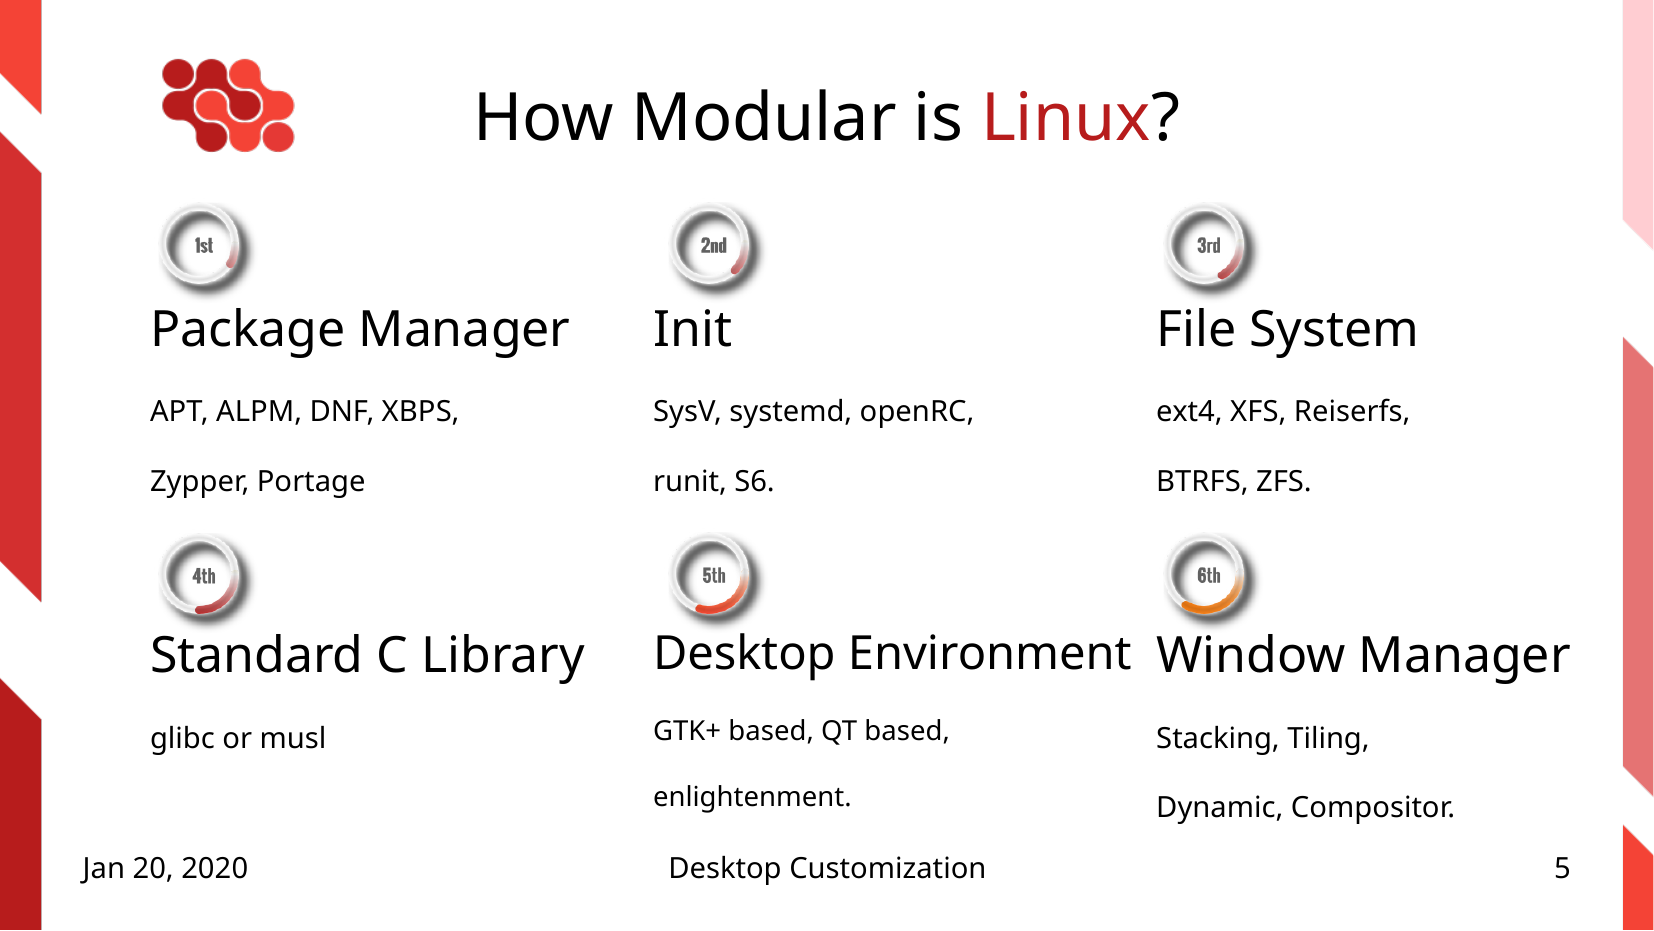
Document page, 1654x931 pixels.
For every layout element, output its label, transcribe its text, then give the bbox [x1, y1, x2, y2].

picture [0, 0, 1654, 930]
list Init SysV, systemd, openRC, runit, S6. [653, 292, 1133, 550]
list Window Manager Stacking, Tiling, Dynamic, Compositor. [1156, 619, 1636, 877]
list Desktop Environment GTK+ based, QT based, enlightenment. [653, 619, 1133, 877]
list File System ext4, XFS, Reiserfs, BTRFS, ZFS. [1156, 292, 1636, 550]
title How Modular is Linux? [82, 37, 1571, 193]
list Standard C Library glibc or musl [150, 619, 630, 877]
list Package Manager APT, ALPM, DNF, XBPS, Zypper, Portage [150, 292, 630, 550]
